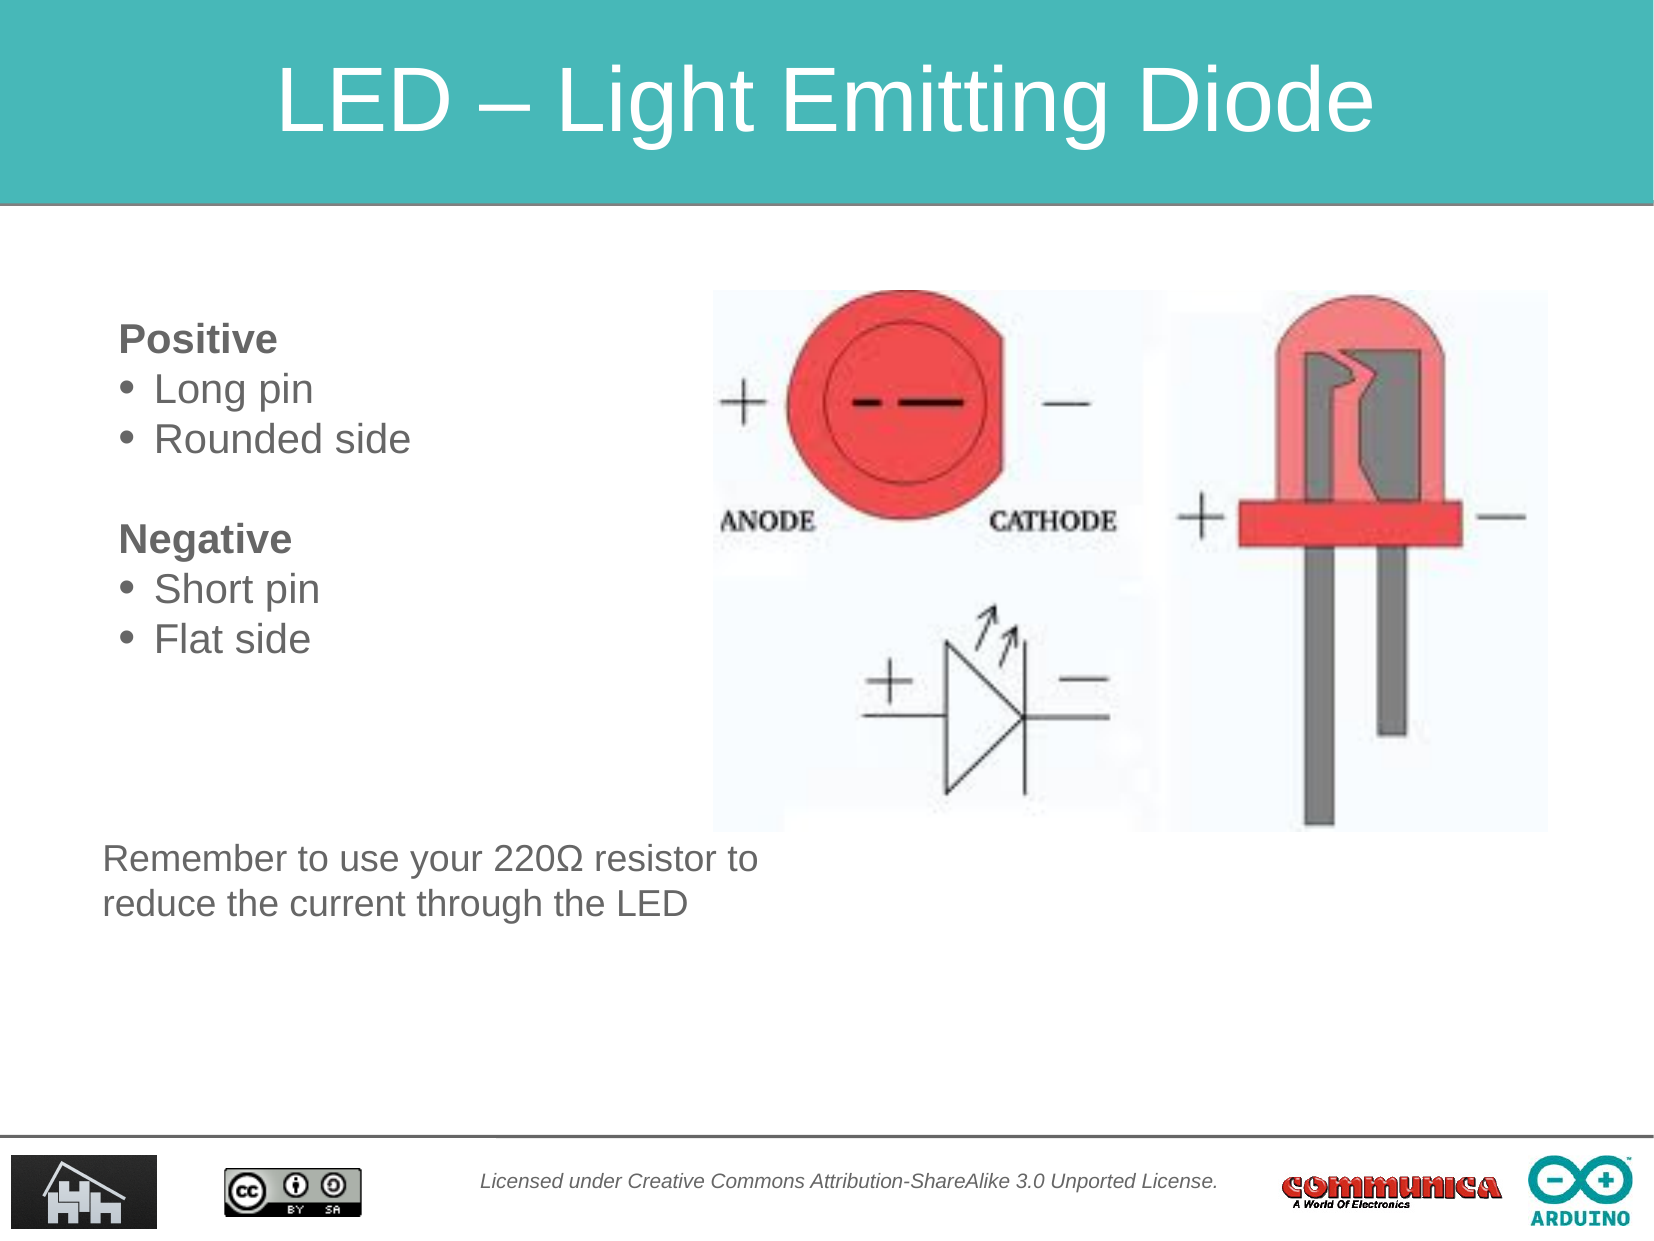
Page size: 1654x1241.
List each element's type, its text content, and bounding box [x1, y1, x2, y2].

text_box Remember to use your 220Ω resistor to reduce the current through the LED [87, 818, 788, 960]
text_box Positive Long pin Rounded side Negative Short pin Flat side [103, 265, 596, 758]
picture [1264, 1144, 1654, 1241]
picture [224, 1168, 362, 1217]
picture [713, 290, 1548, 832]
title LED – Light Emitting Diode [0, 0, 1654, 204]
picture [11, 1155, 157, 1229]
